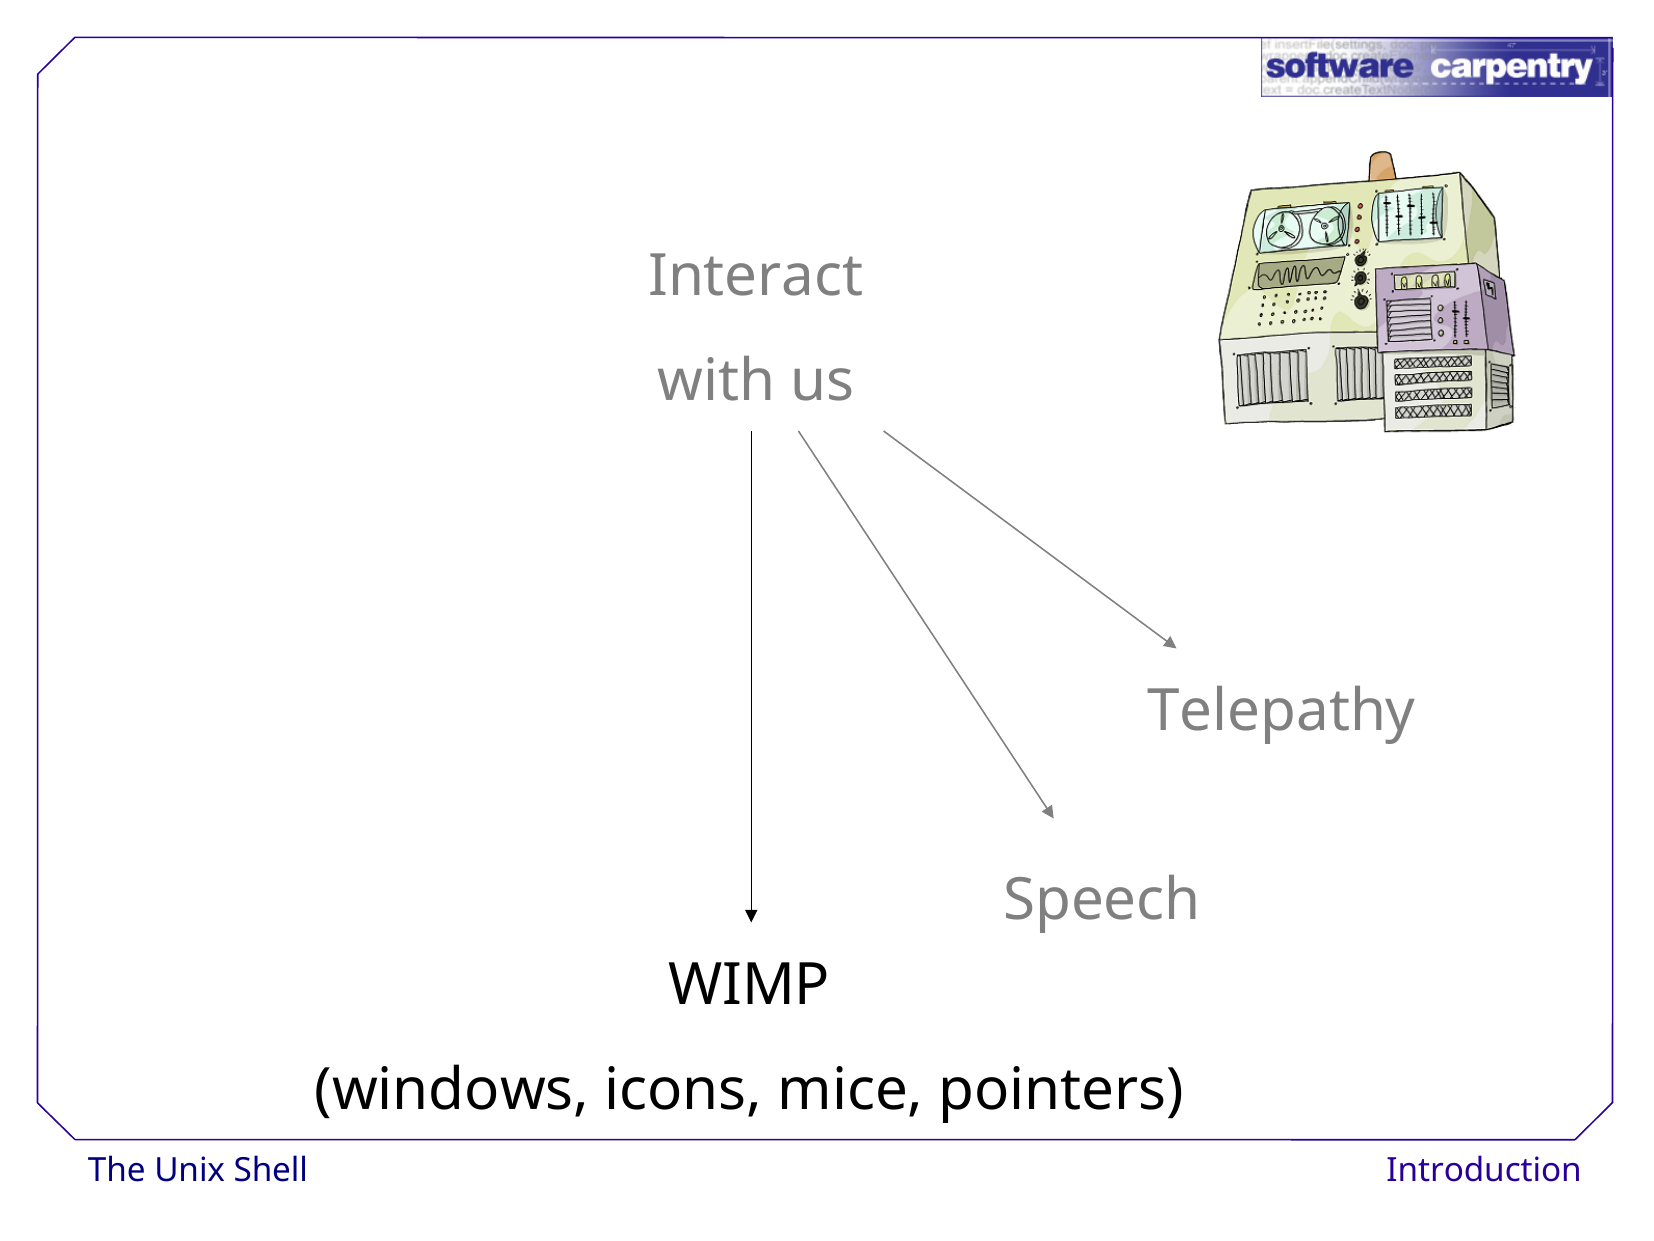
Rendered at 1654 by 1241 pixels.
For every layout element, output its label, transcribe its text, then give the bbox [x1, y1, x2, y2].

text_box Speech [1112, 891, 1128, 900]
text_box Interact with us [558, 194, 954, 421]
picture [1261, 39, 1613, 97]
text_box Speech [913, 818, 1291, 939]
picture [1185, 119, 1555, 455]
text_box Speech [1174, 892, 1190, 903]
text_box WIMP (windows, icons, mice, pointers) [224, 903, 1274, 1129]
text_box Speech [1045, 891, 1062, 903]
text_box Speech [1080, 891, 1096, 900]
text_box Telepathy [1057, 629, 1506, 750]
